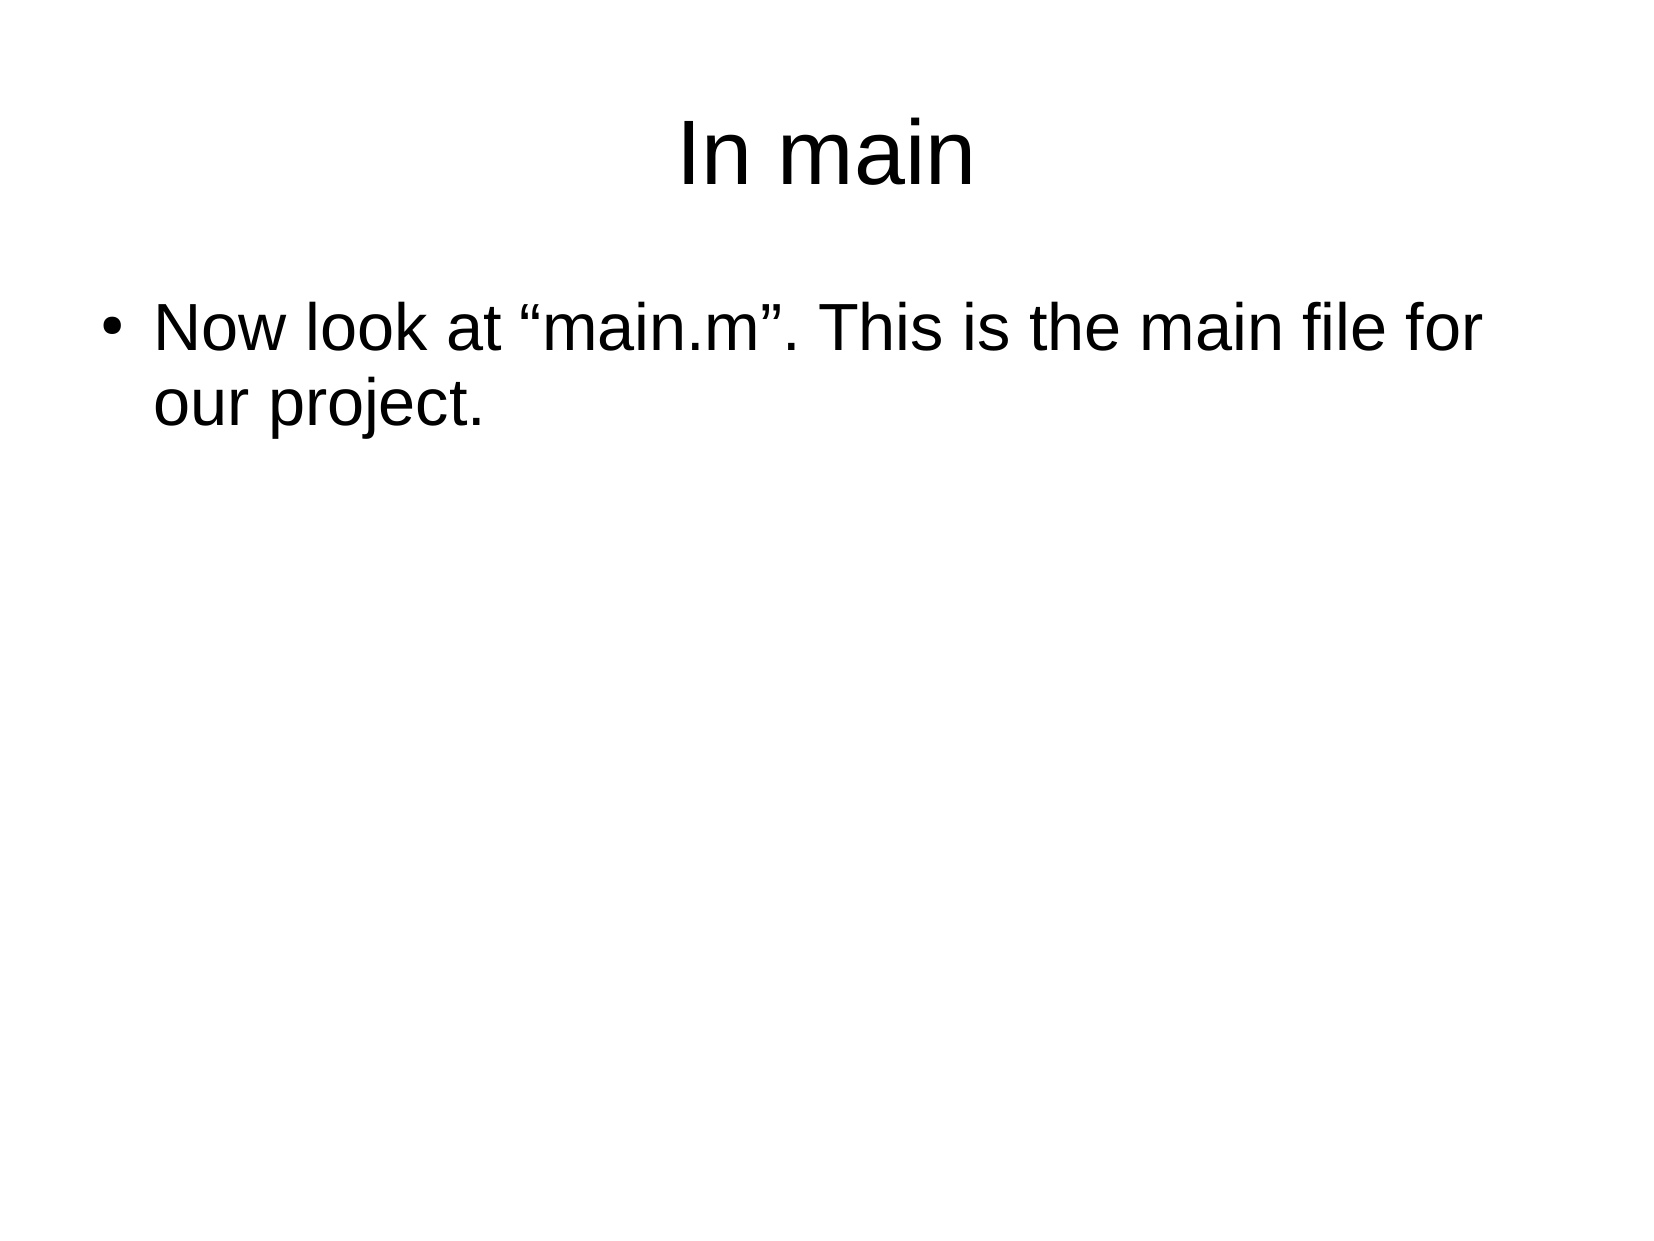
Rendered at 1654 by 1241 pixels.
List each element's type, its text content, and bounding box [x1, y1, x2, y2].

title In main [82, 49, 1571, 257]
list Now look at “main.m”. This is the main file for our project. [82, 290, 1571, 1010]
